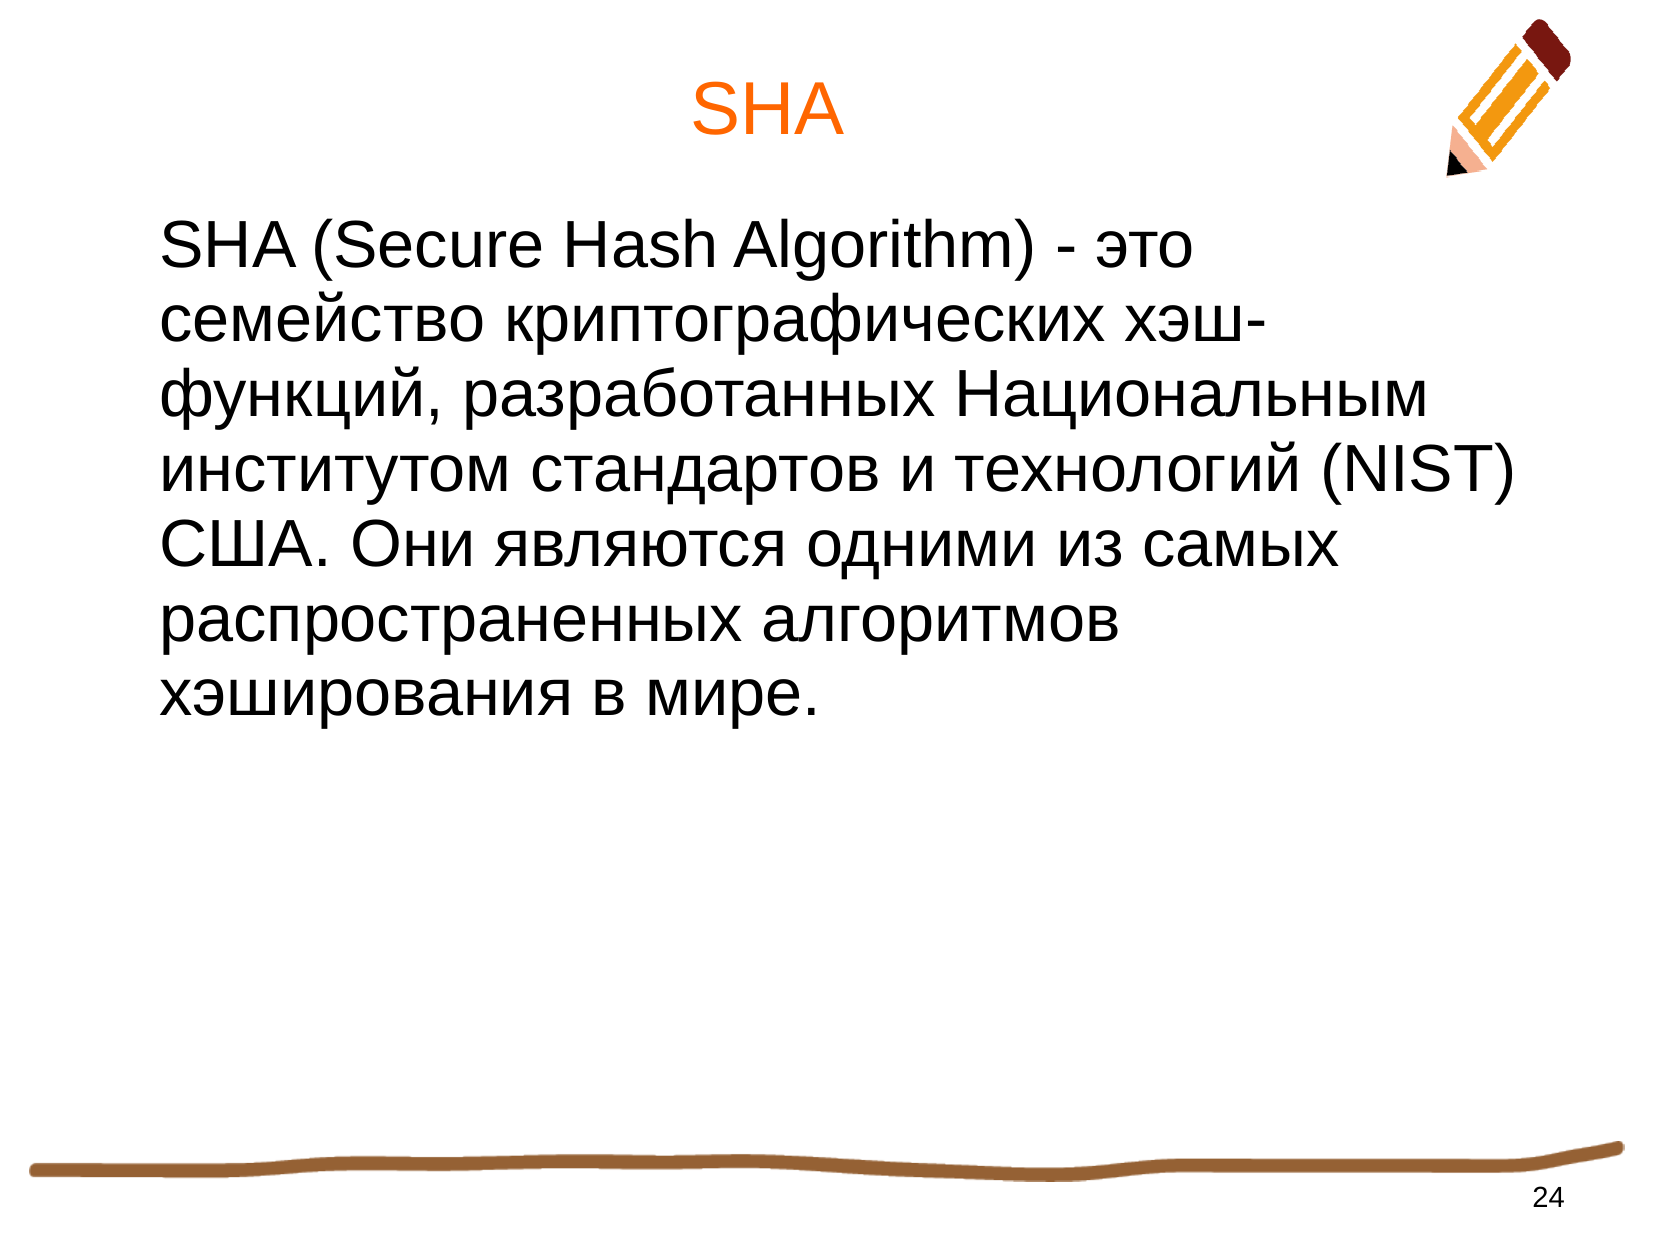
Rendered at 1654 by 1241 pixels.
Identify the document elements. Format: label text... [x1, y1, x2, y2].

title SHA [88, 39, 1447, 178]
picture [29, 1141, 1625, 1182]
picture [1446, 19, 1571, 178]
list SHA (Secure Hash Algorithm) - это семейство криптографических хэш-функций, разработанных Национальным институтом стандартов и технологий (NIST) США. Они являются одними из самых распространенных алгоритмов хэширования в мире. [88, 206, 1536, 1073]
